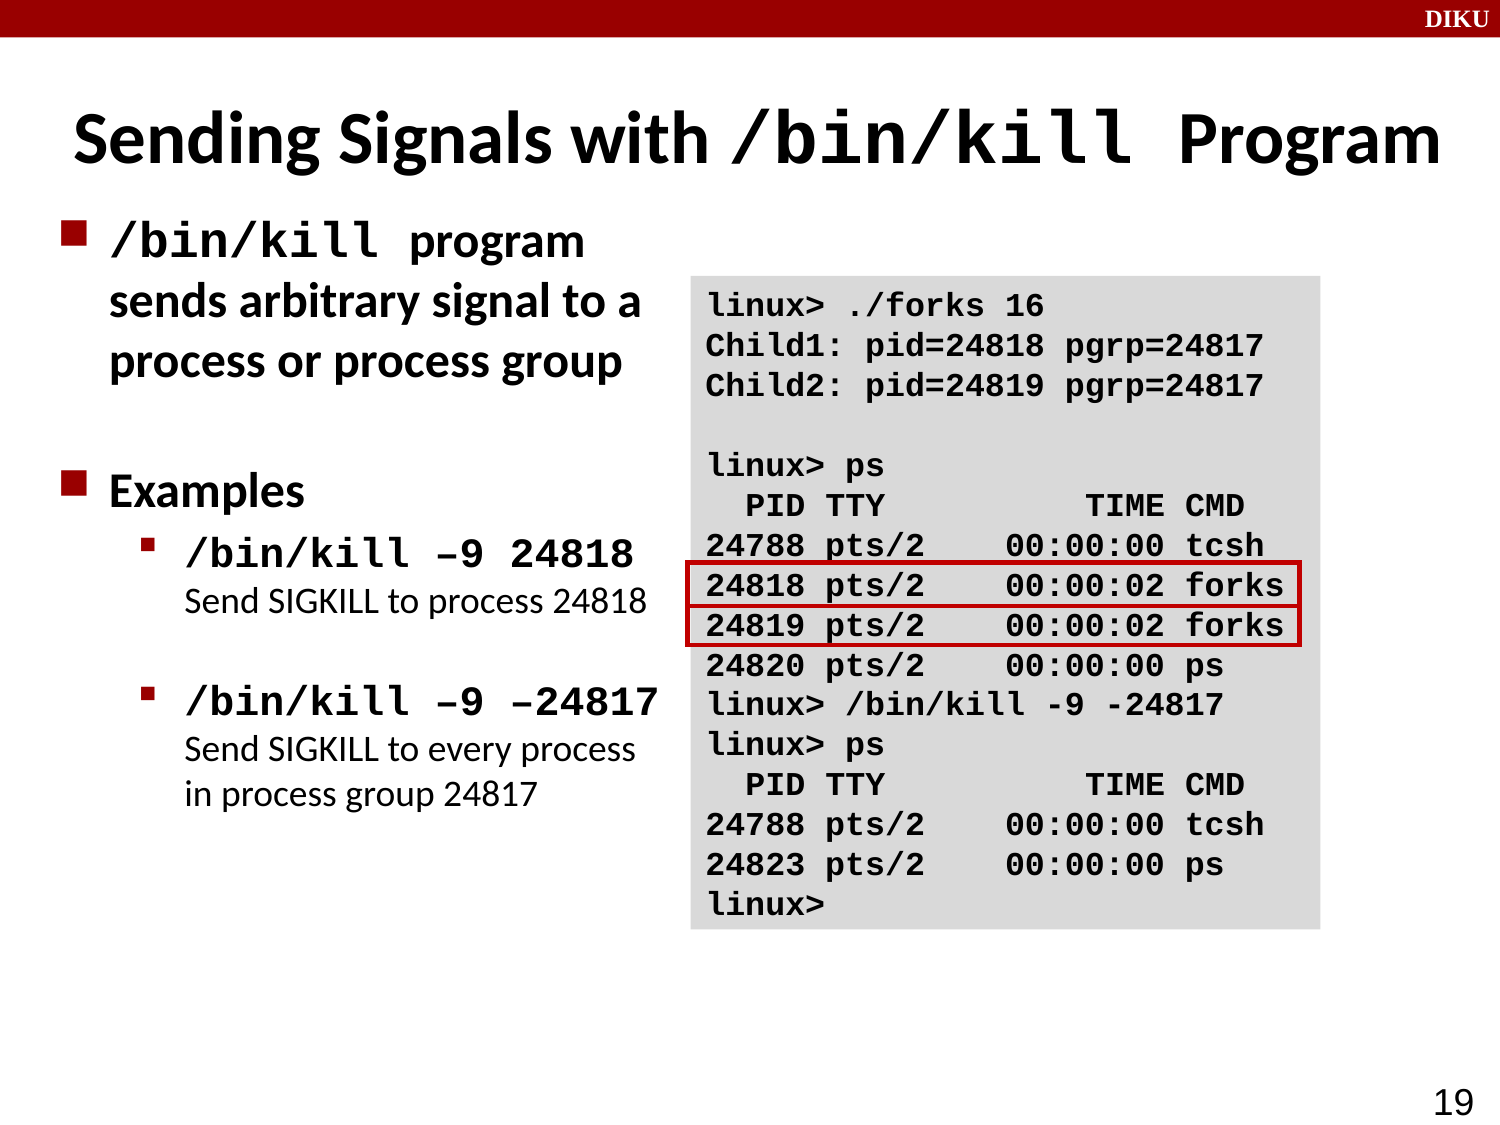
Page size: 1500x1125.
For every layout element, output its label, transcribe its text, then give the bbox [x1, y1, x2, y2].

text_box Sending Signals with /bin/kill Program [58, 71, 1500, 197]
text_box linux> ./forks 16 Child1: pid=24818 pgrp=24817 Child2: pid=24819 pgrp=24817 linux> ps PID TTY TIME CMD 24788 pts/2 00:00:00 tcsh 24818 pts/2 00:00:02 forks 24819 pts/2 00:00:02 forks 24820 pts/2 00:00:00 ps linux> /bin/kill -9 -24817 linux> ps PID TTY TIME CMD 24788 pts/2 00:00:00 tcsh 24823 pts/2 00:00:00 ps linux> [690, 608, 1297, 643]
text_box linux> ./forks 16 Child1: pid=24818 pgrp=24817 Child2: pid=24819 pgrp=24817 linux> ps PID TTY TIME CMD 24788 pts/2 00:00:00 tcsh 24818 pts/2 00:00:02 forks 24819 pts/2 00:00:02 forks 24820 pts/2 00:00:00 ps linux> /bin/kill -9 -24817 linux> ps PID TTY TIME CMD 24788 pts/2 00:00:00 tcsh 24823 pts/2 00:00:00 ps linux> [690, 275, 1321, 930]
text_box linux> ./forks 16 Child1: pid=24818 pgrp=24817 Child2: pid=24819 pgrp=24817 linux> ps PID TTY TIME CMD 24788 pts/2 00:00:00 tcsh 24818 pts/2 00:00:02 forks 24819 pts/2 00:00:02 forks 24820 pts/2 00:00:00 ps linux> /bin/kill -9 -24817 linux> ps PID TTY TIME CMD 24788 pts/2 00:00:00 tcsh 24823 pts/2 00:00:00 ps linux> [690, 565, 1297, 604]
text_box /bin/kill program sends arbitrary signal to a process or process group Examples /bin/kill –9 24818 Send SIGKILL to process 24818 /bin/kill –9 –24817 Send SIGKILL to every process in process group 24817 [47, 200, 688, 1058]
